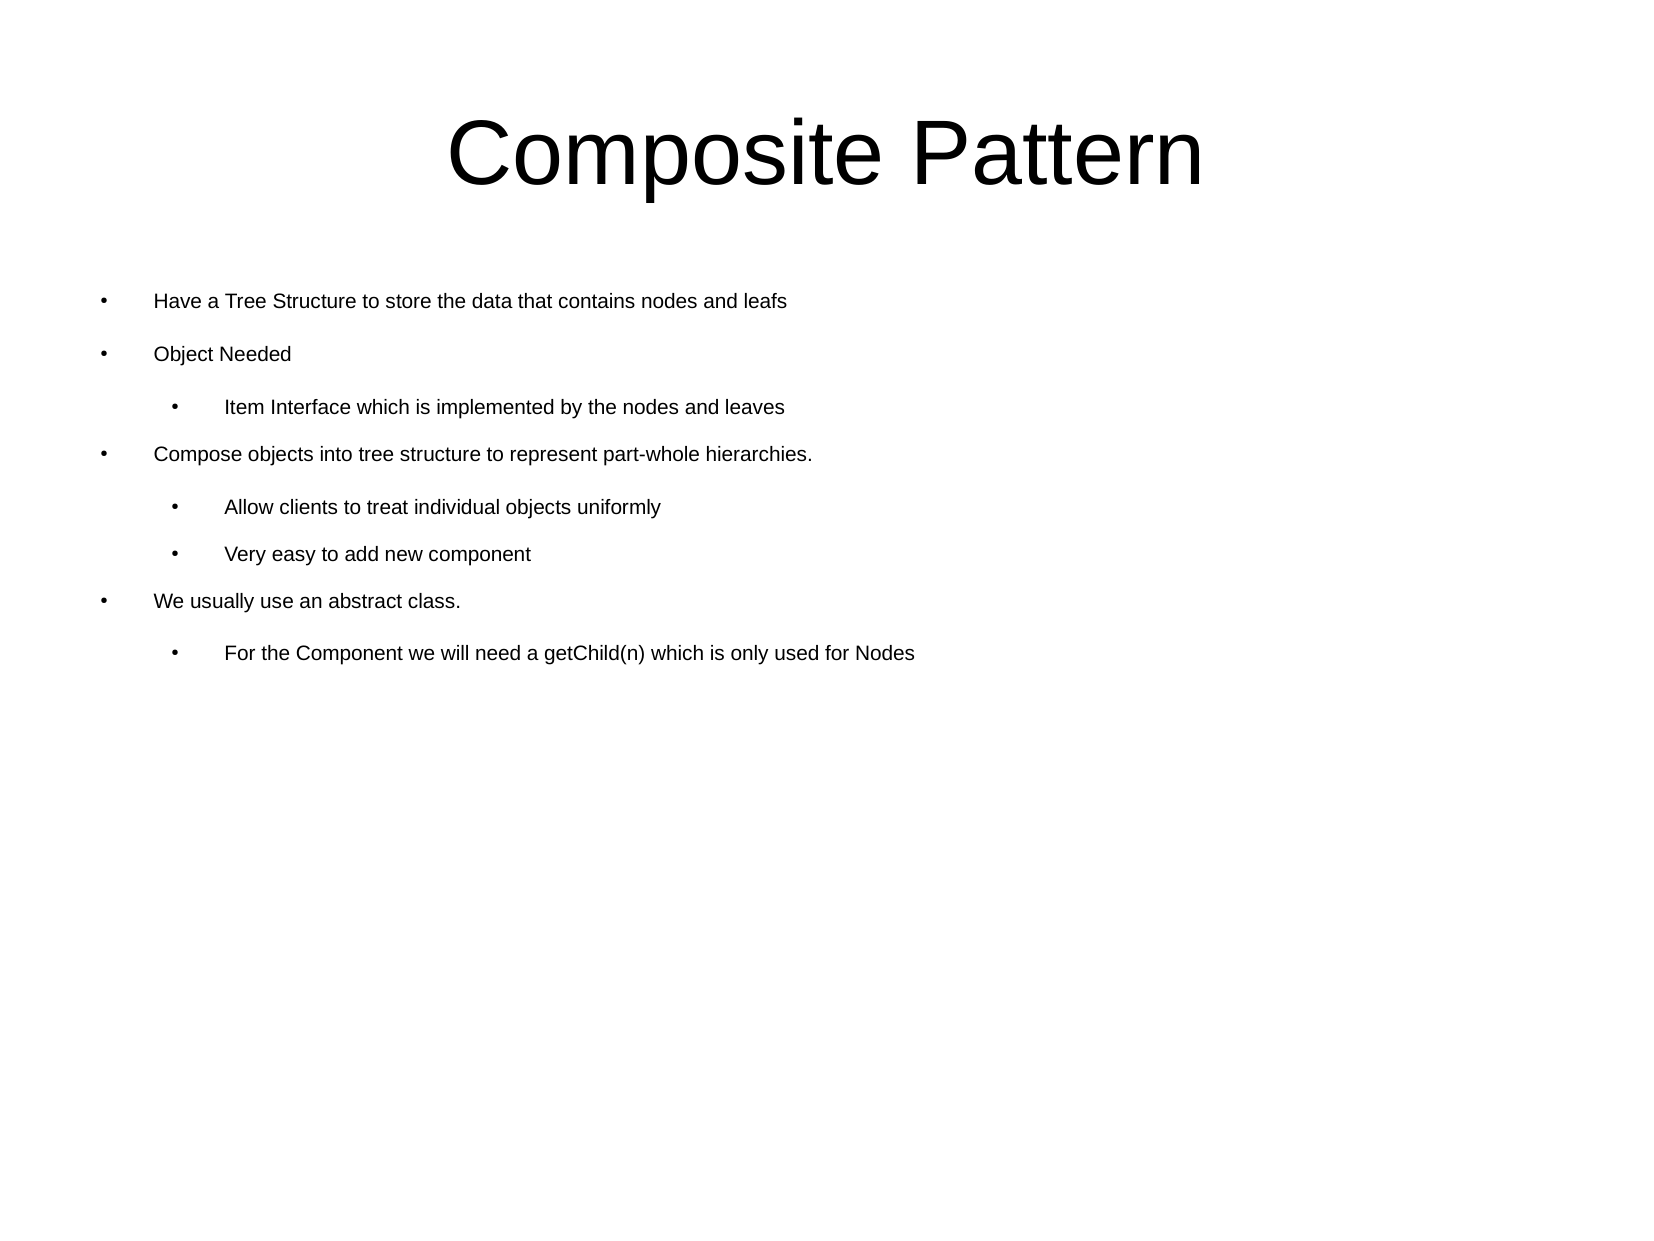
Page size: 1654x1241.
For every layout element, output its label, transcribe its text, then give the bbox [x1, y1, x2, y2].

list Have a Tree Structure to store the data that contains nodes and leafs Object Needed Item Interface which is implemented by the nodes and leaves Compose objects into tree structure to represent part-whole hierarchies. Allow clients to treat individual objects uniformly Very easy to add new component We usually use an abstract class. For the Component we will need a getChild(n) which is only used for Nodes [82, 290, 1576, 1201]
title Composite Pattern [82, 49, 1571, 257]
